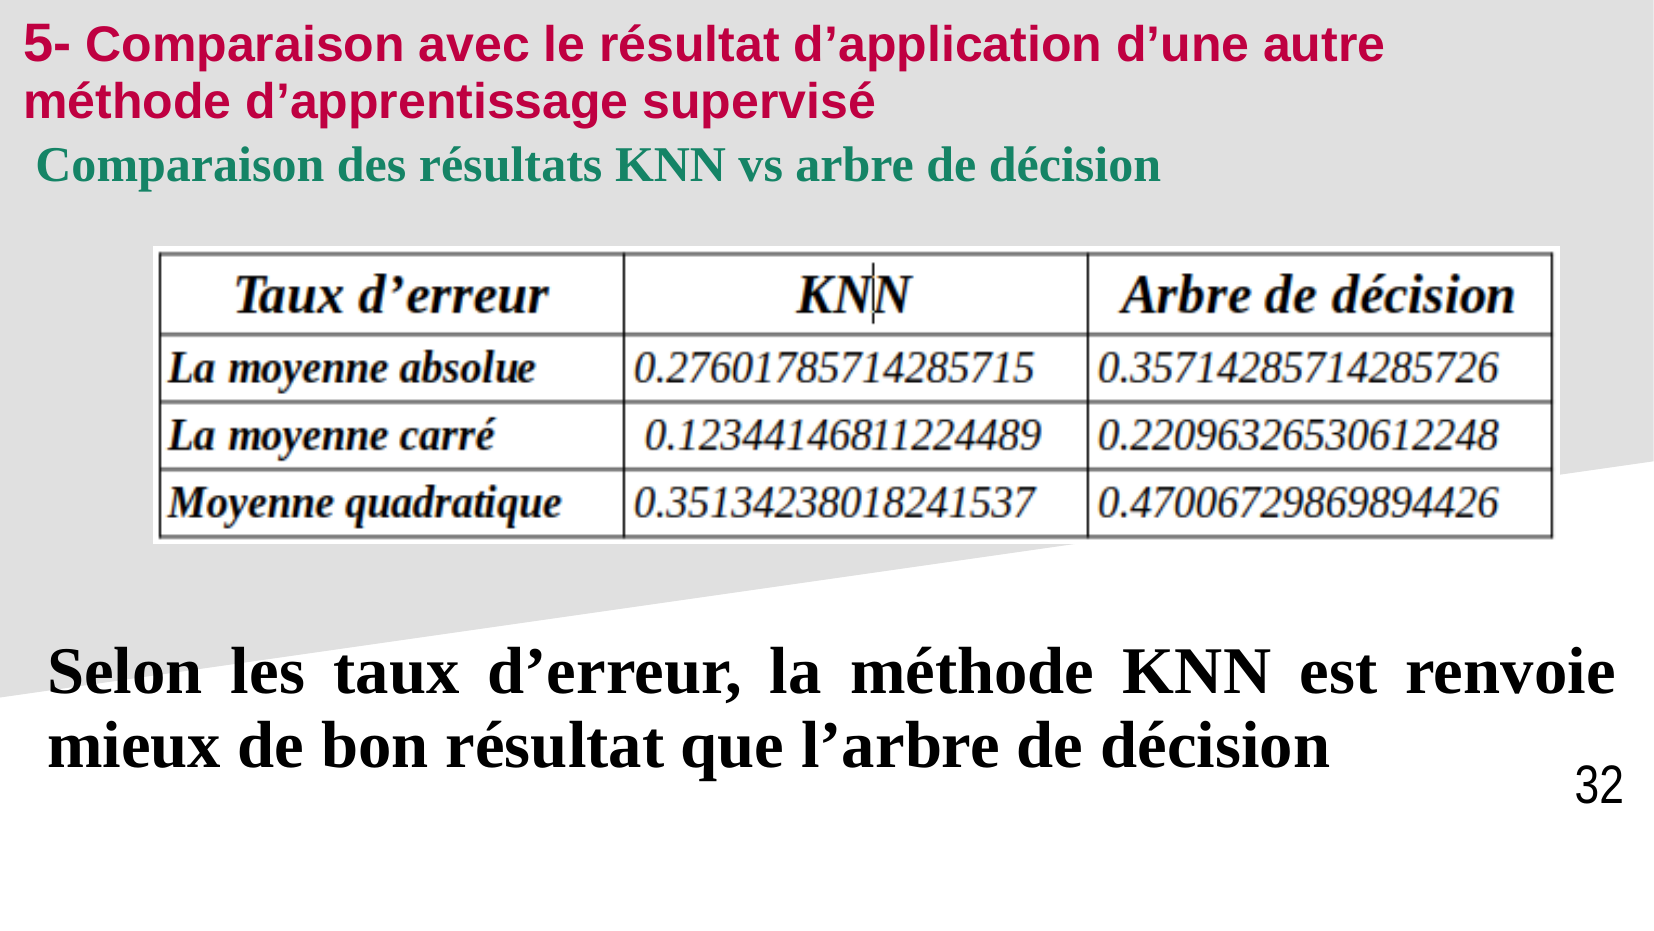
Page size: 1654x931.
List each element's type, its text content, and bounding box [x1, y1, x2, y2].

text_box Selon les taux d’erreur, la méthode KNN est renvoie mieux de bon résultat que l’arbre de décision [47, 634, 1619, 783]
title 5- Comparaison avec le résultat d’application d’une autre méthode d’apprentissage supervisé [23, 11, 1607, 130]
picture [153, 246, 1560, 544]
text_box Comparaison des résultats KNN vs arbre de décision [35, 129, 1607, 204]
